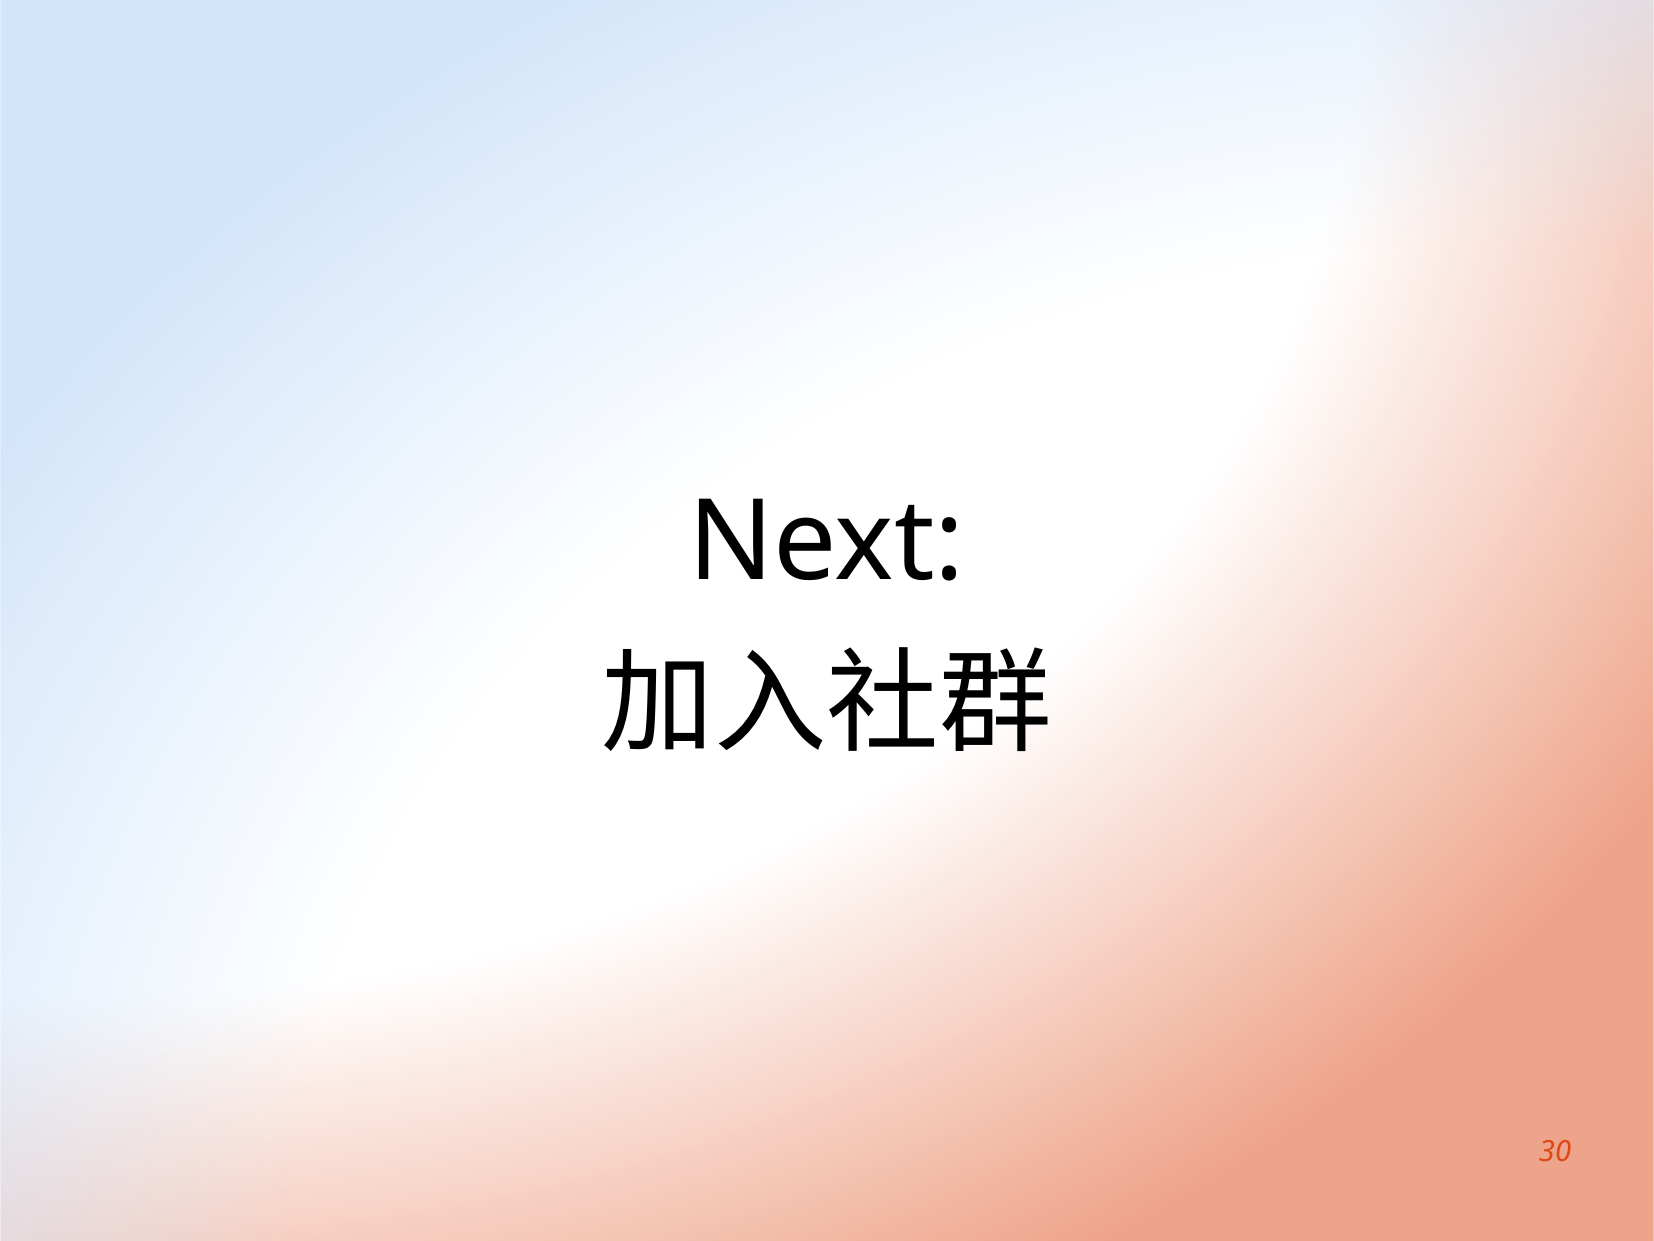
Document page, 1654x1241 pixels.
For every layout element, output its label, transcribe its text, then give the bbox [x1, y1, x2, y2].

picture [0, 0, 1654, 1241]
subtitle Next: 加入社群 [82, 49, 1571, 1186]
